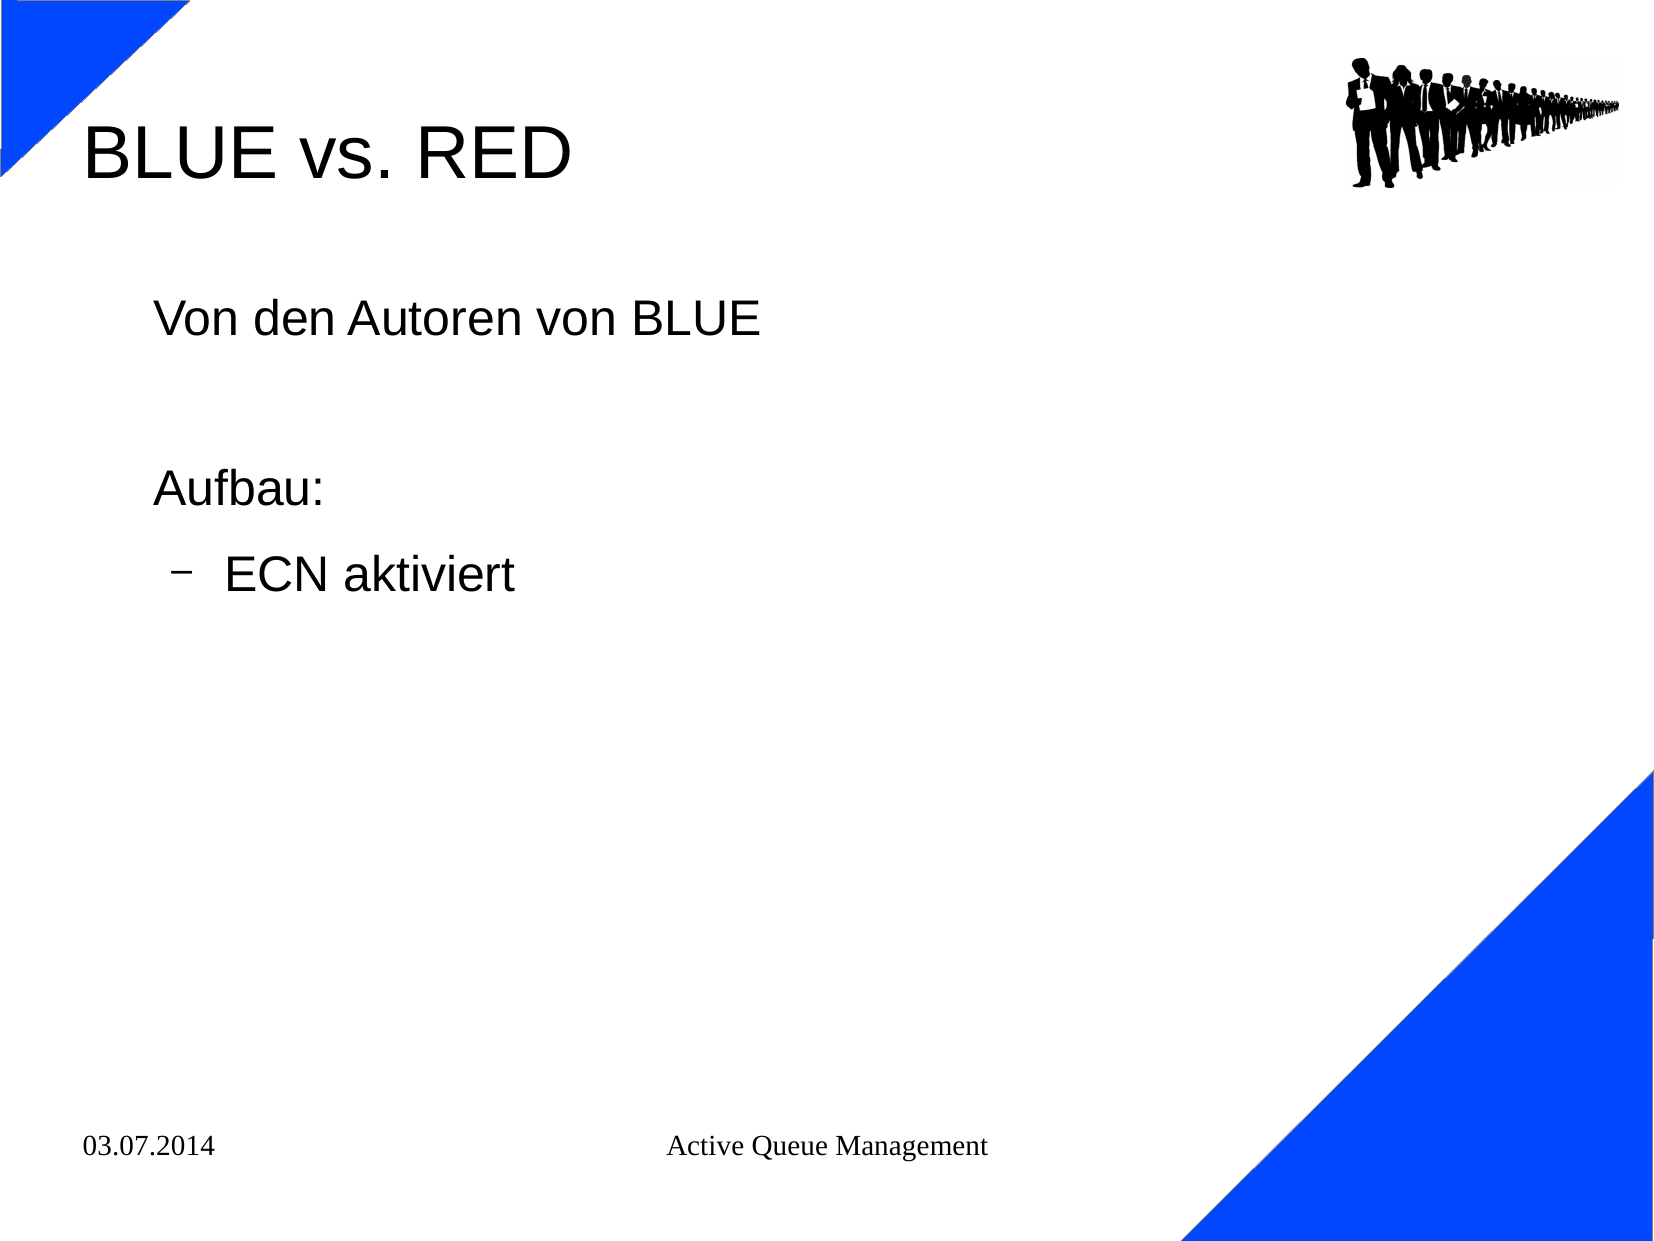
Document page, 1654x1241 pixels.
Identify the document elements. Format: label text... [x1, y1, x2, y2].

text_box [0, 0, 190, 177]
title BLUE vs. RED [82, 49, 1571, 257]
text_box [1180, 770, 1654, 1241]
list Von den Autoren von BLUE Aufbau: ECN aktiviert [82, 290, 1571, 1109]
picture [1346, 58, 1619, 188]
